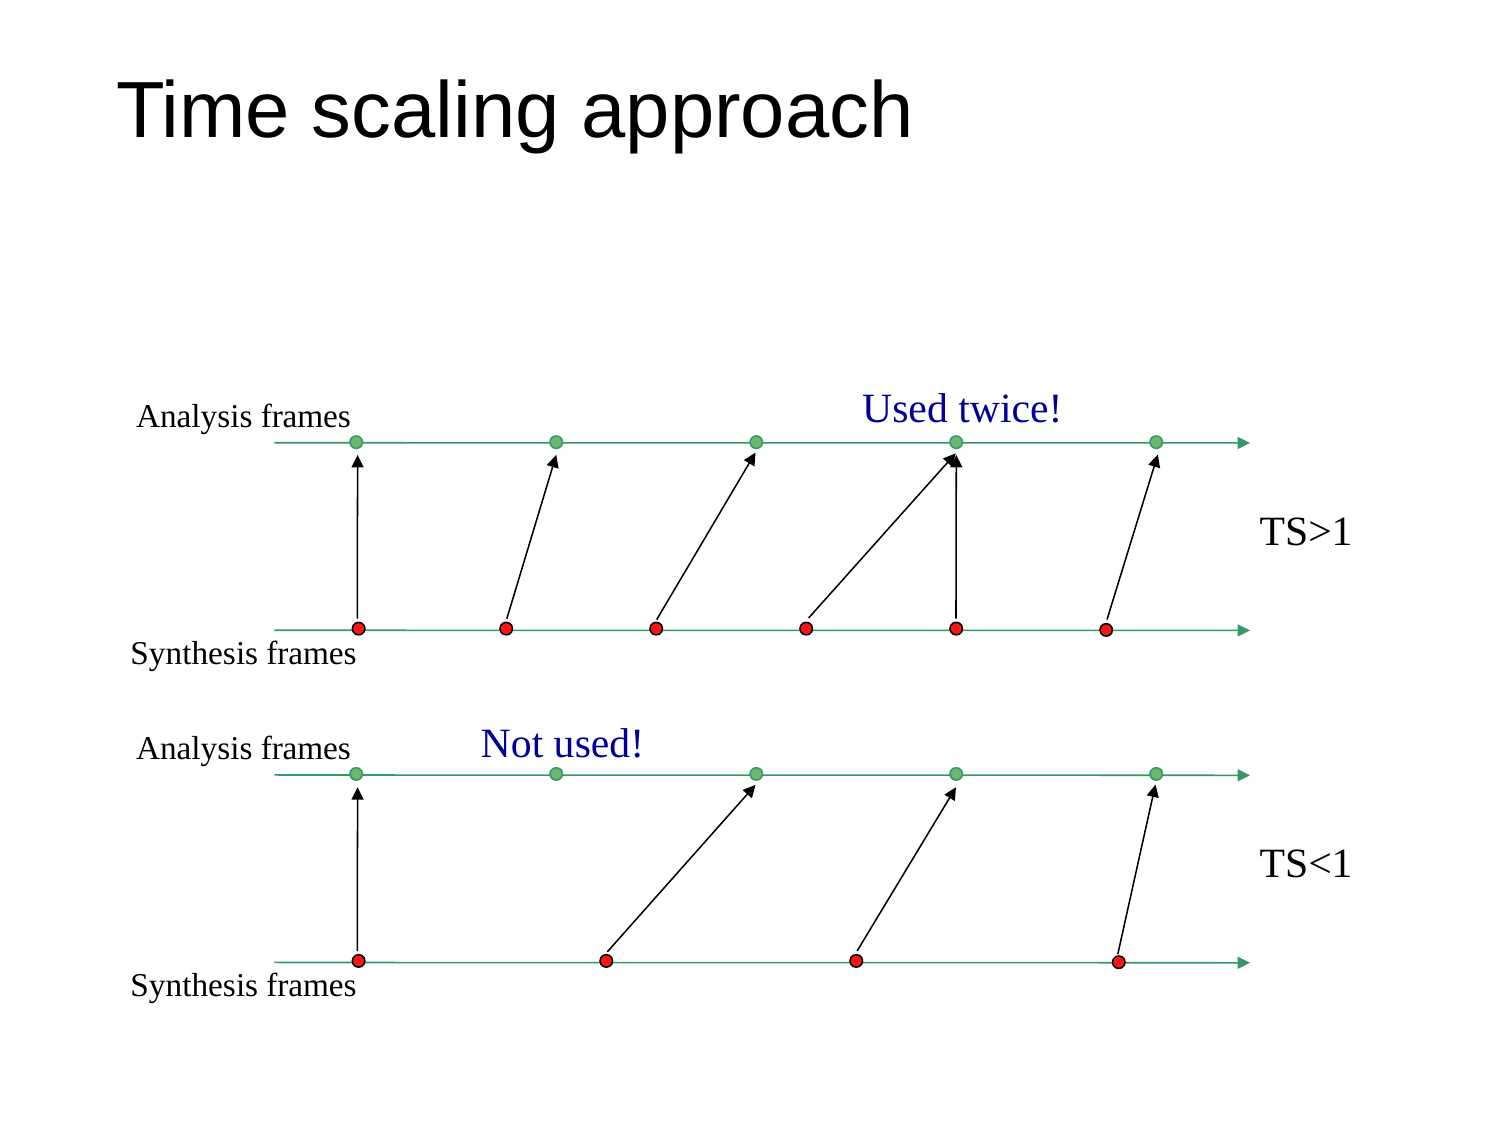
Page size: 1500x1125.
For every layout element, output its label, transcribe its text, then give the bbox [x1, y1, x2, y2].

text_box TS<1 [1237, 829, 1376, 895]
text_box [600, 954, 613, 968]
text_box [1149, 435, 1163, 449]
text_box Synthesis frames [99, 624, 388, 680]
text_box [350, 775, 363, 781]
text_box [849, 954, 863, 968]
title Time scaling approach [73, 2, 1350, 206]
text_box Analysis frames [99, 387, 388, 443]
text_box [799, 622, 813, 635]
text_box Synthesis frames [99, 957, 388, 1013]
text_box [350, 443, 363, 449]
text_box Not used! [450, 709, 676, 775]
text_box [949, 440, 963, 449]
text_box [649, 622, 663, 635]
text_box [949, 767, 963, 781]
text_box Used twice! [824, 374, 1101, 440]
text_box [550, 775, 563, 781]
text_box [750, 767, 763, 781]
text_box [750, 435, 763, 449]
text_box [1099, 623, 1113, 637]
text_box [549, 435, 563, 449]
text_box TS>1 [1237, 497, 1376, 563]
text_box Analysis frames [99, 719, 388, 775]
text_box [1149, 767, 1163, 781]
text_box [1112, 955, 1126, 969]
text_box [499, 622, 513, 635]
text_box [949, 622, 963, 635]
